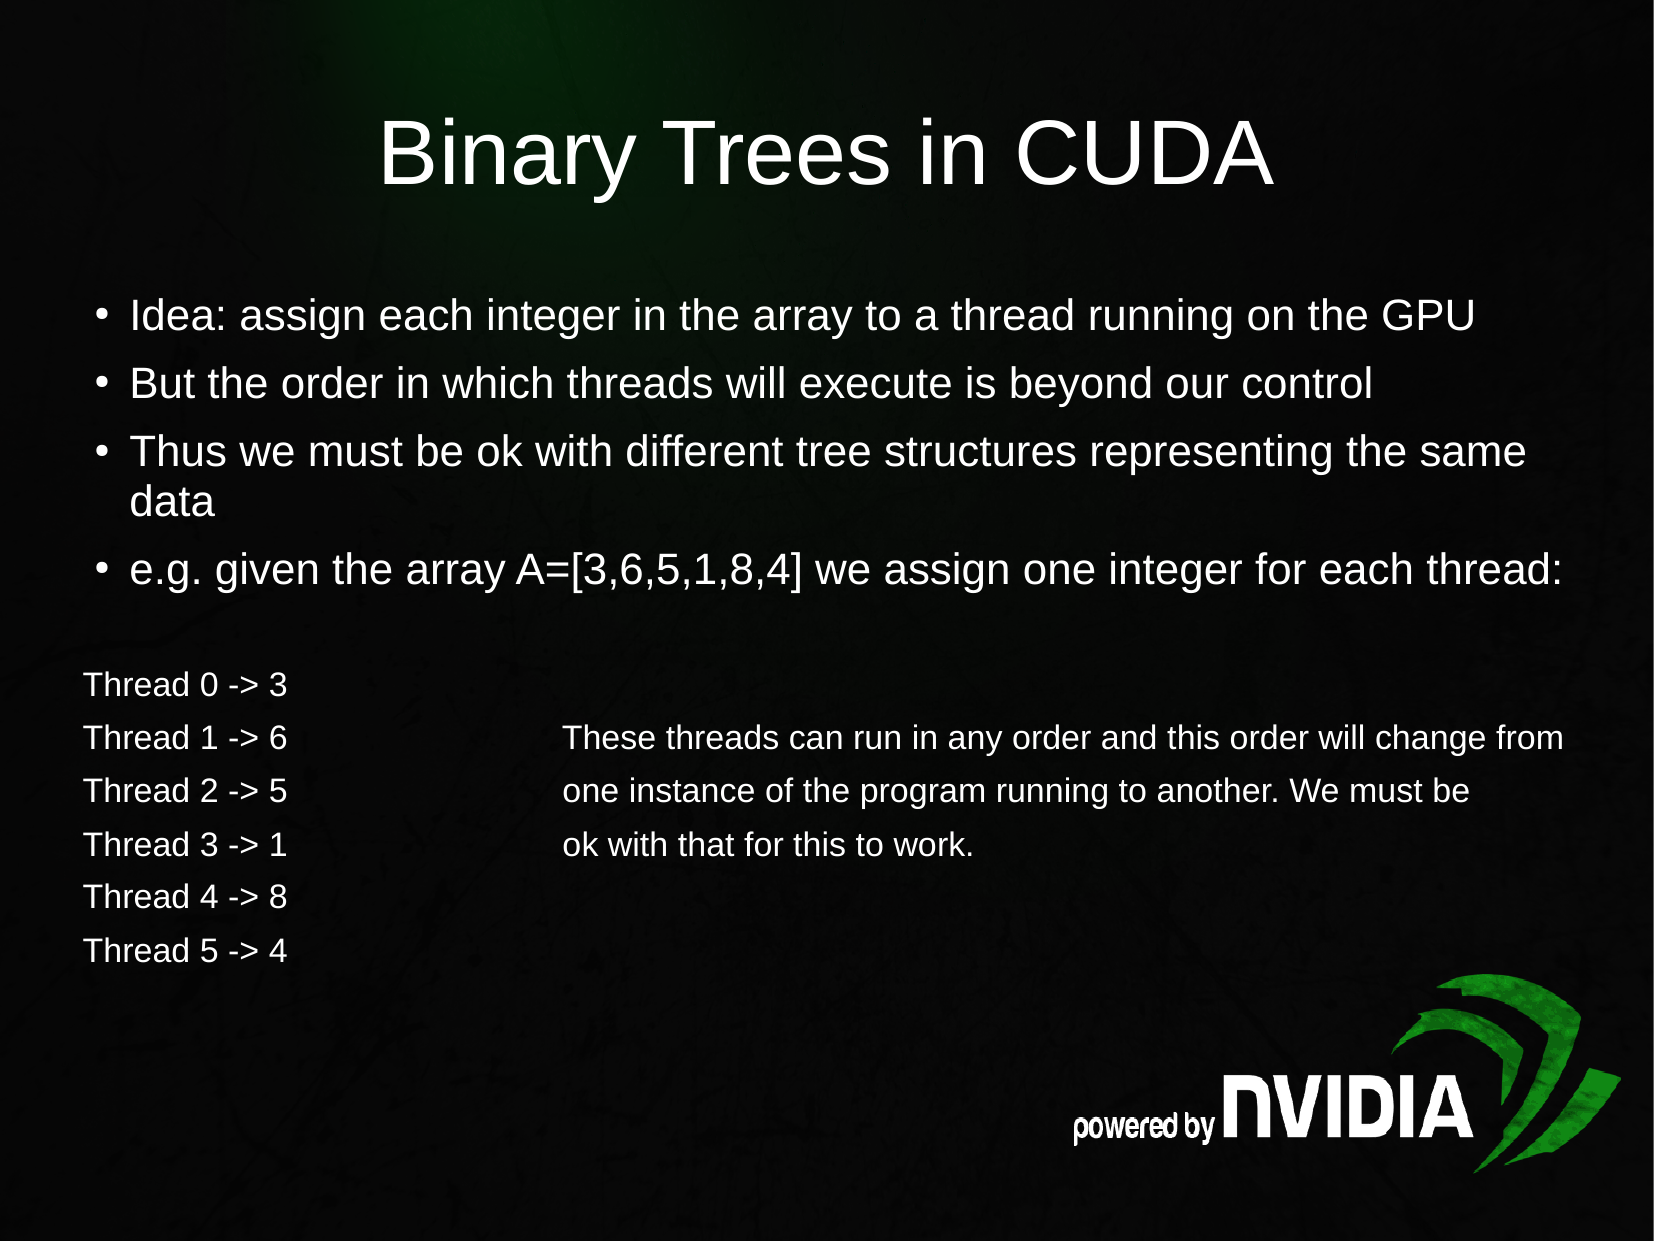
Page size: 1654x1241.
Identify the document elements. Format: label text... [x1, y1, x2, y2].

title Binary Trees in CUDA [82, 49, 1571, 257]
list Thread 0 -> 3 Thread 1 -> 6 These threads can run in any order and this order will change from Thread 2 -> 5 one instance of the program running to another. We must be Thread 3 -> 1 ok with that for this to work. Thread 4 -> 8 Thread 5 -> 4 [82, 665, 1571, 1009]
list Idea: assign each integer in the array to a thread running on the GPU But the order in which threads will execute is beyond our control Thus we must be ok with different tree structures representing the same data e.g. given the array A=[3,6,5,1,8,4] we assign one integer for each thread: [82, 290, 1571, 634]
picture [0, 0, 1654, 1241]
